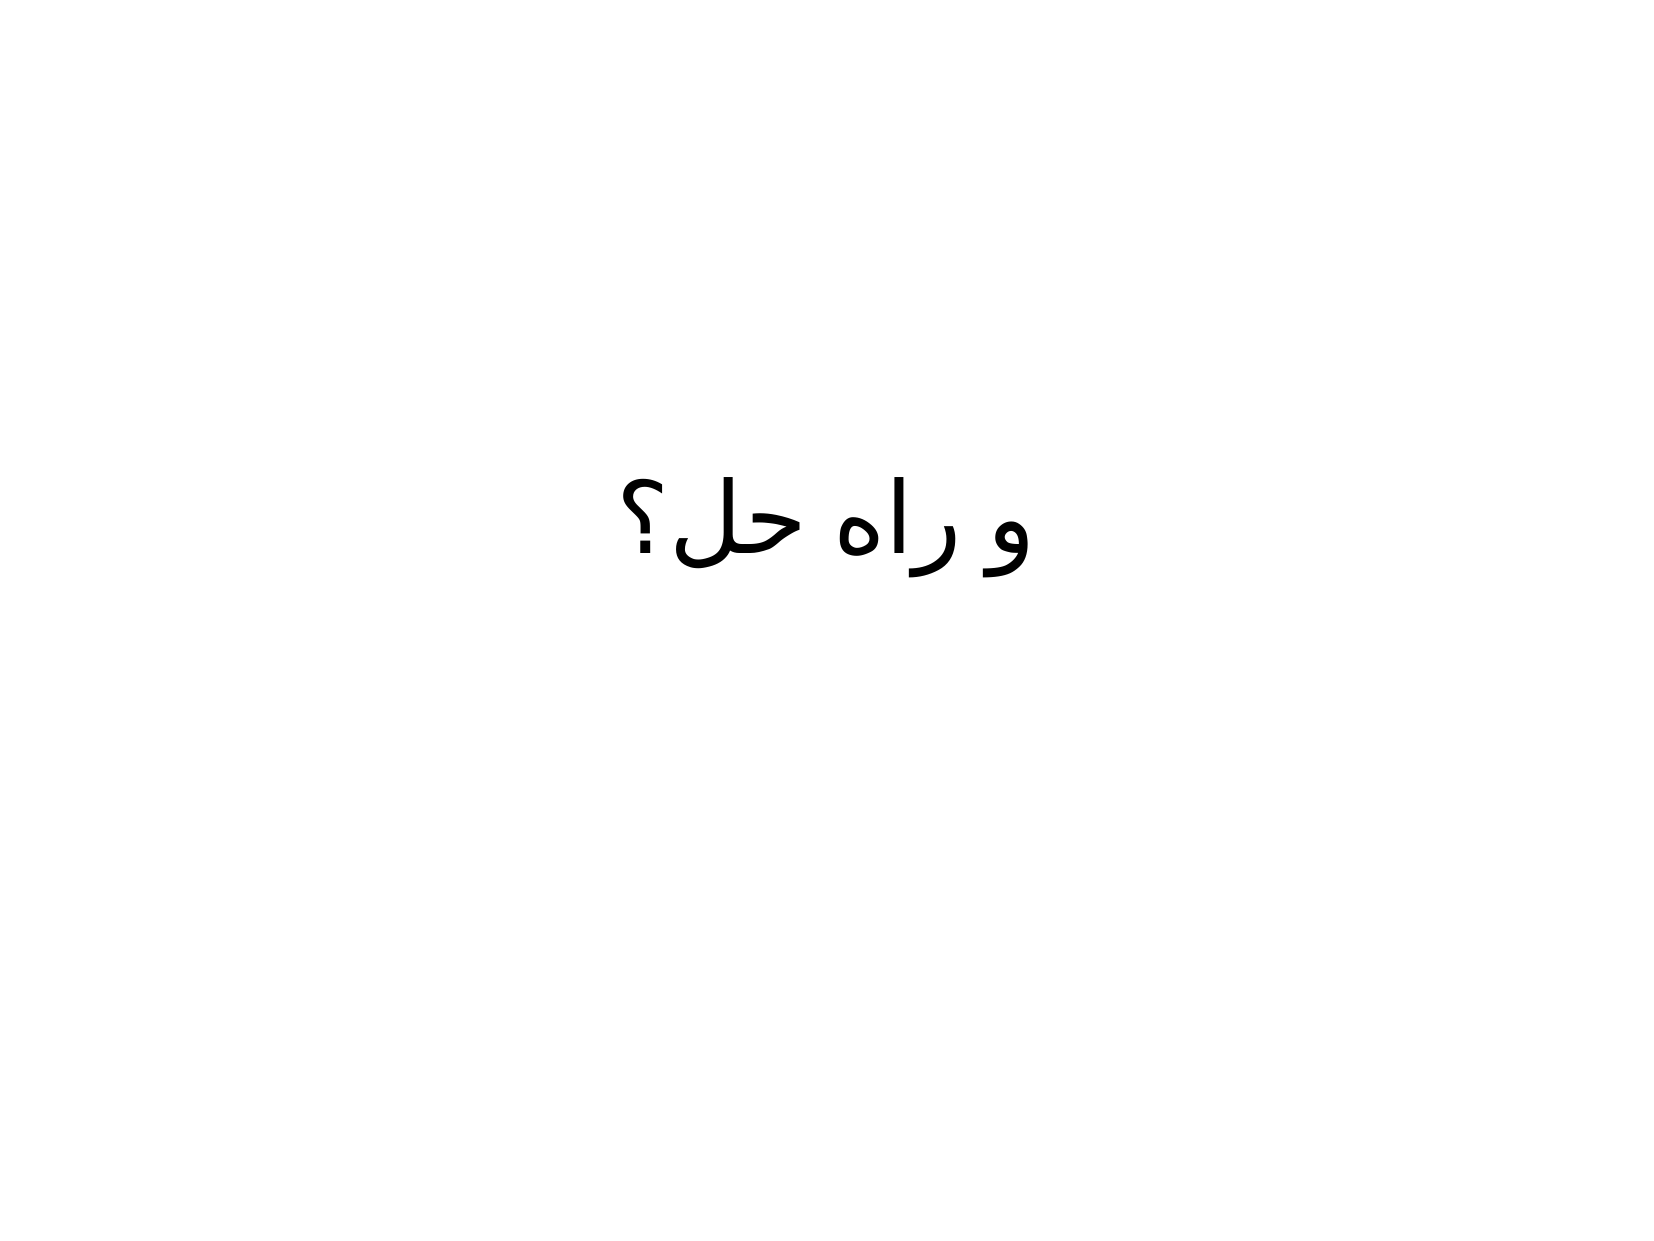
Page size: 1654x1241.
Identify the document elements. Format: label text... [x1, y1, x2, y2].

subtitle و راه حل؟ [82, 49, 1571, 1010]
